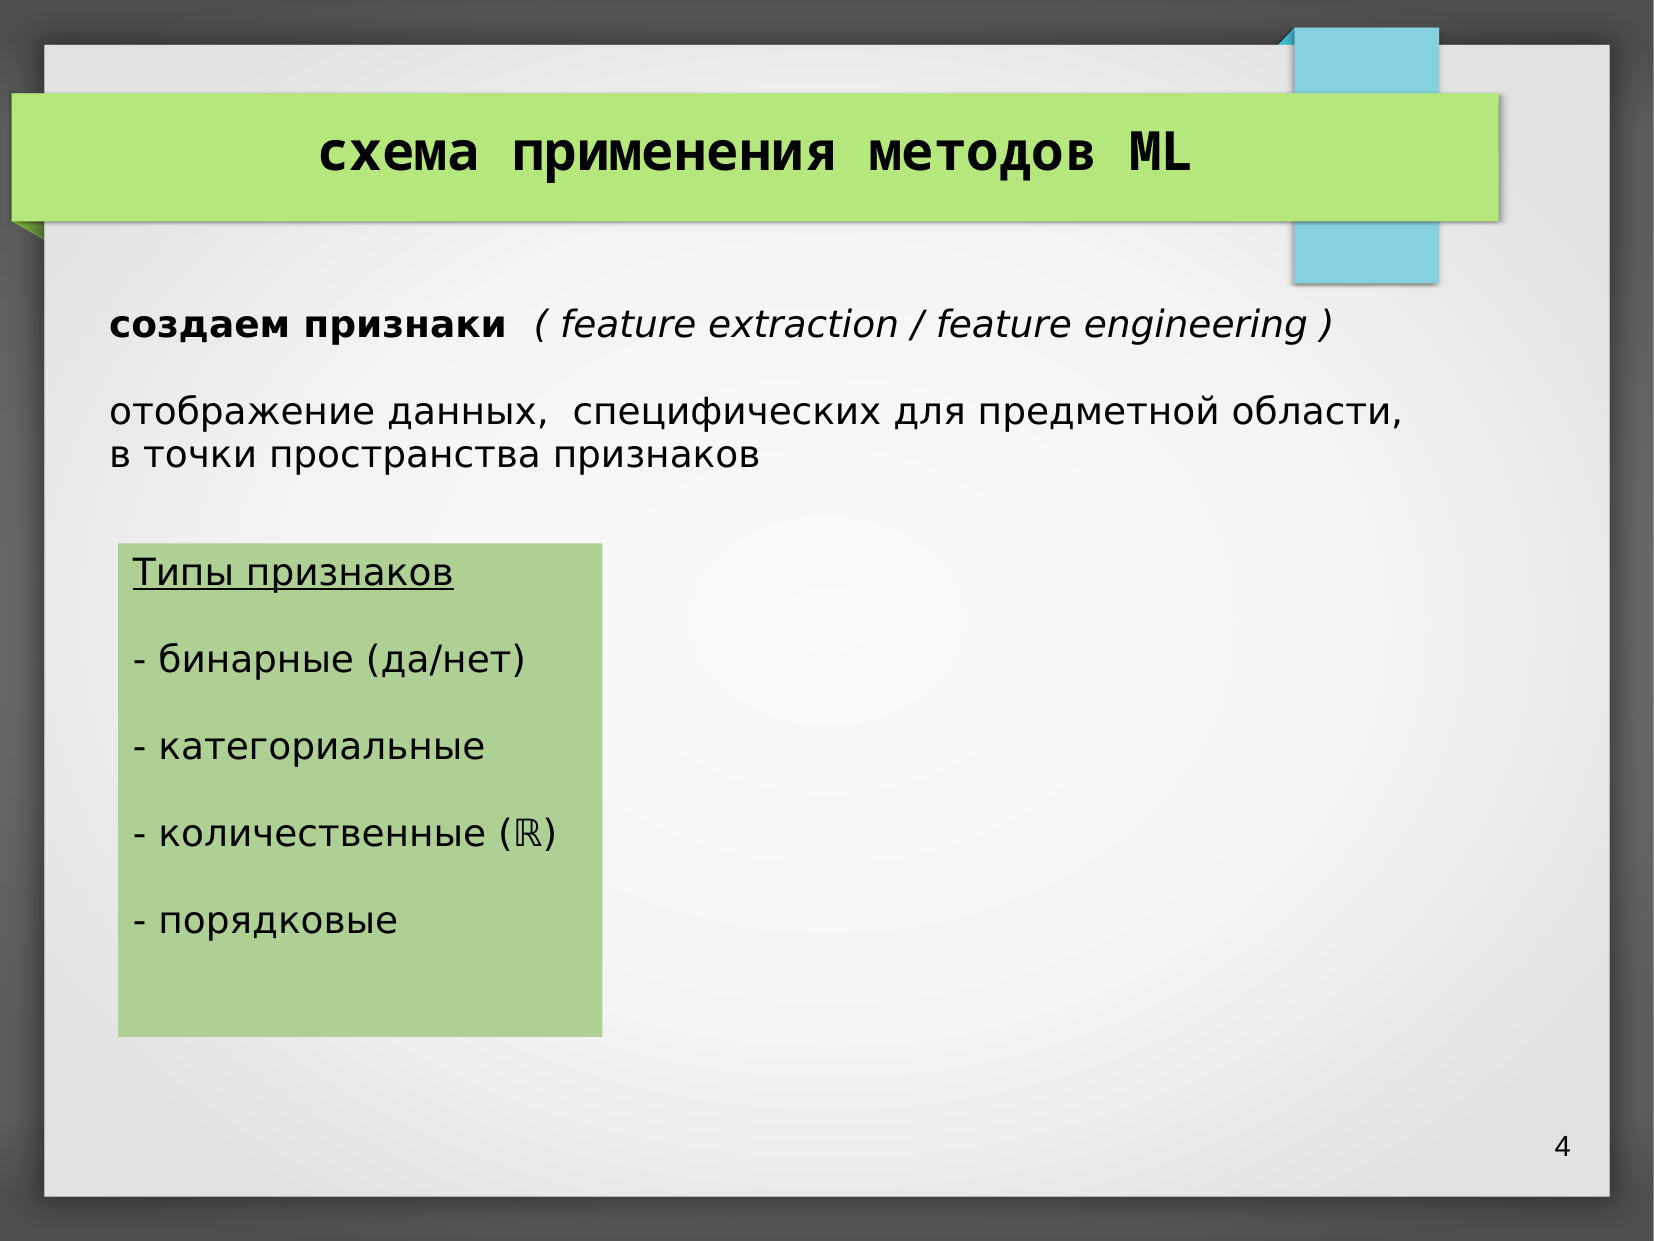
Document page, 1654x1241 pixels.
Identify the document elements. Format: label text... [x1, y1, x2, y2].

text_box Типы признаков - бинарные (да/нет) - категориальные - количественные (ℝ) - порядковые [118, 543, 603, 1037]
text_box создаем признаки ( feature extraction / feature engineering ) отображение данных, специфических для предметной области, в точки пространства признаков [94, 295, 1560, 508]
picture [0, 0, 1654, 1241]
title схема применения методов ML [47, 109, 1465, 189]
